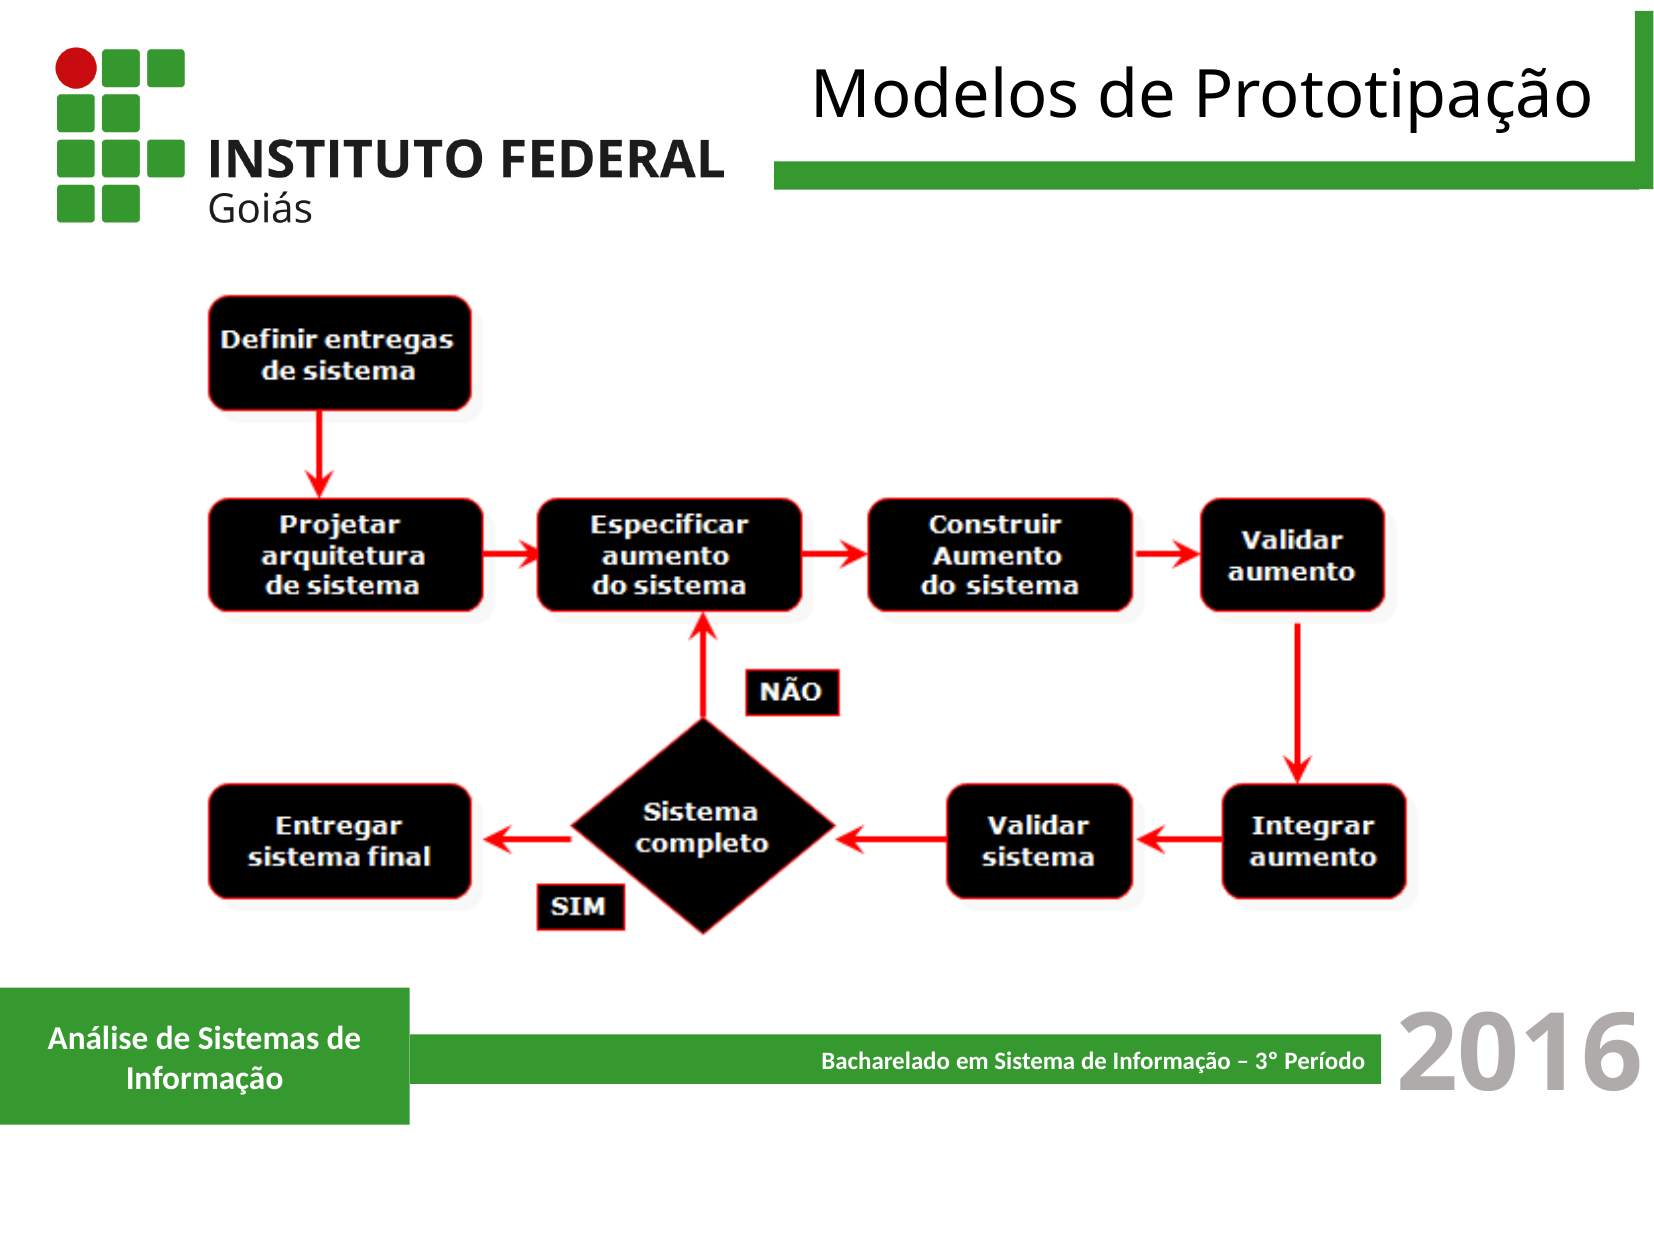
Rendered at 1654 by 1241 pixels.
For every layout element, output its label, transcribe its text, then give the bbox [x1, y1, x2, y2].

text_box [774, 10, 1654, 190]
picture [5, 5, 1421, 947]
text_box Bacharelado em Sistema de Informação – 3º Período [410, 1034, 1382, 1084]
text_box Modelos de Prototipação [860, 42, 1610, 138]
text_box 2016 [1381, 975, 1648, 1125]
text_box Análise de Sistemas de Informação [0, 987, 410, 1125]
